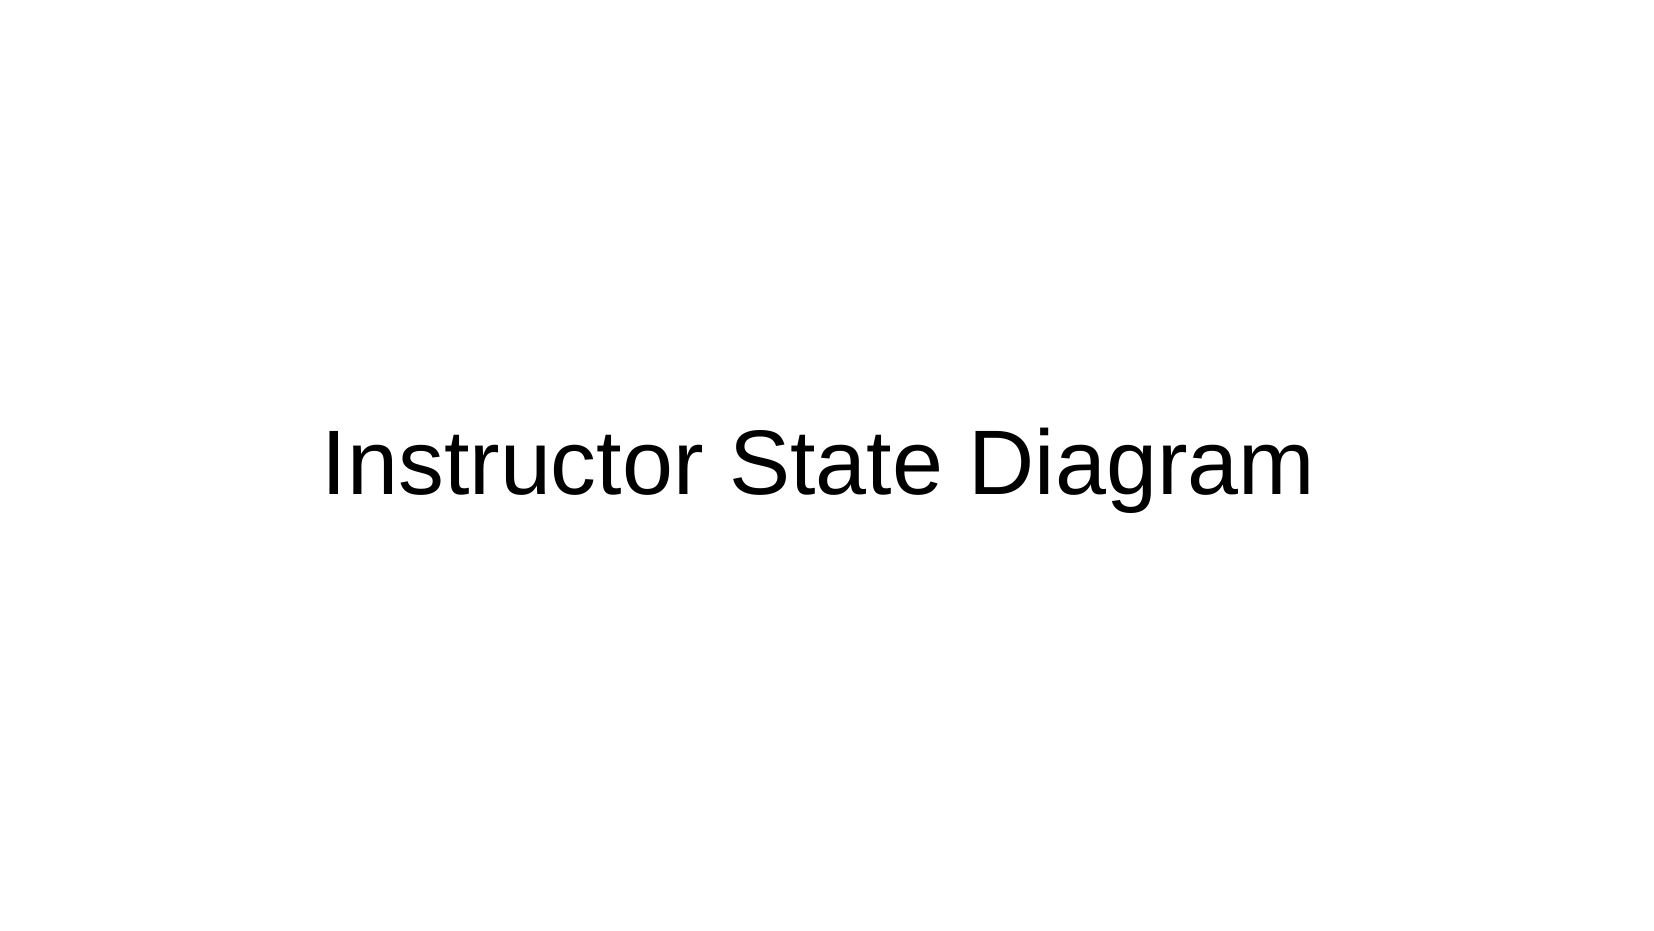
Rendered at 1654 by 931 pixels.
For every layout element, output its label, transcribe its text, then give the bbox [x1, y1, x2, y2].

title Instructor State Diagram [75, 384, 1564, 541]
